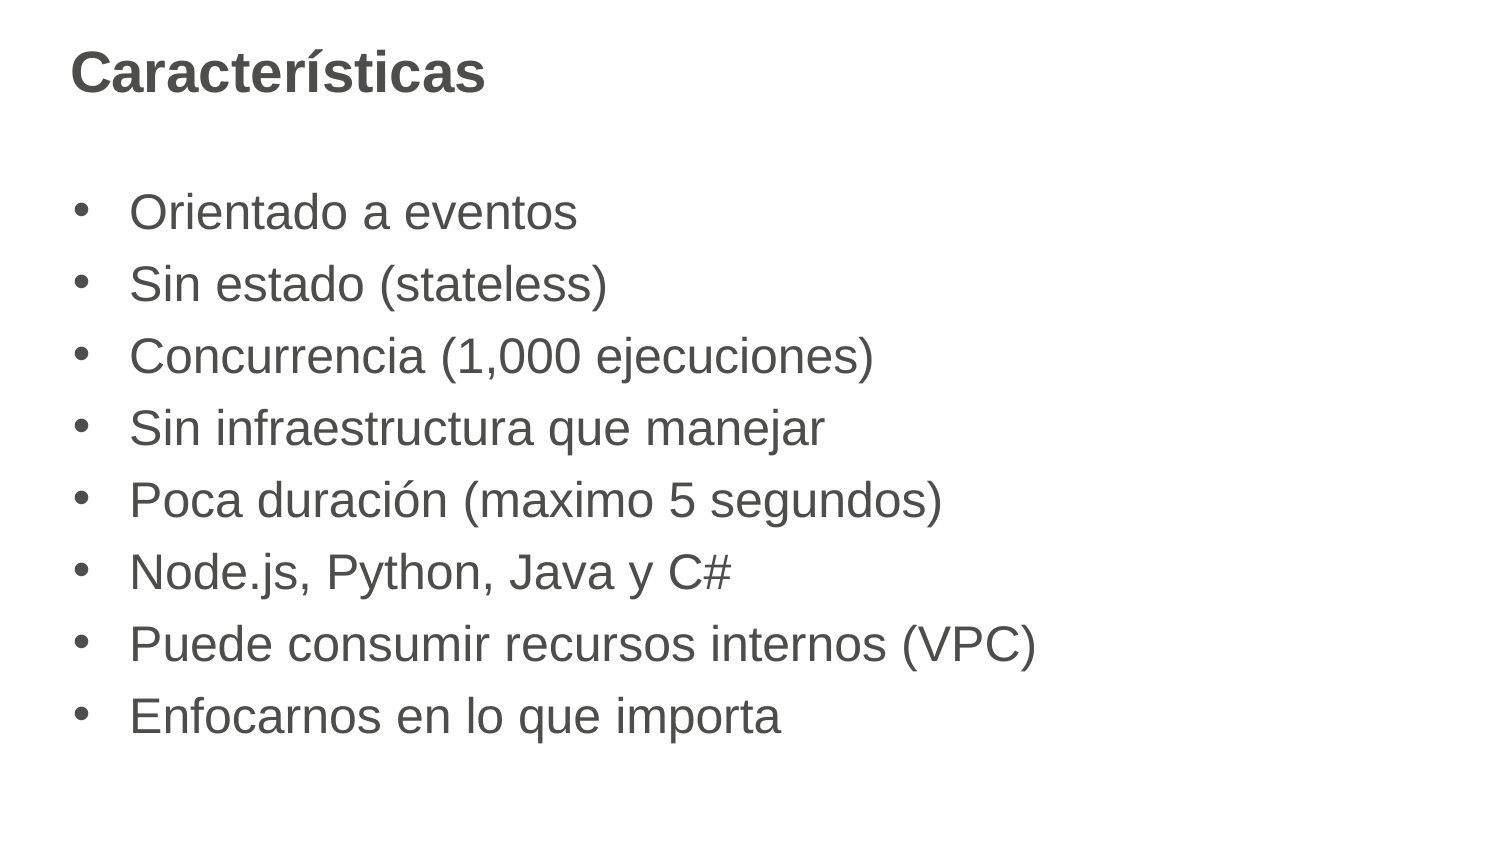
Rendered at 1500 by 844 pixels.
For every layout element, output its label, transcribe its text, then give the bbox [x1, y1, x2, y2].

text_box Orientado a eventos Sin estado (stateless) Concurrencia (1,000 ejecuciones) Sin infraestructura que manejar Poca duración (maximo 5 segundos) Node.js, Python, Java y C# Puede consumir recursos internos (VPC) Enfocarnos en lo que importa [68, 179, 1055, 744]
title Características [68, 33, 1432, 104]
